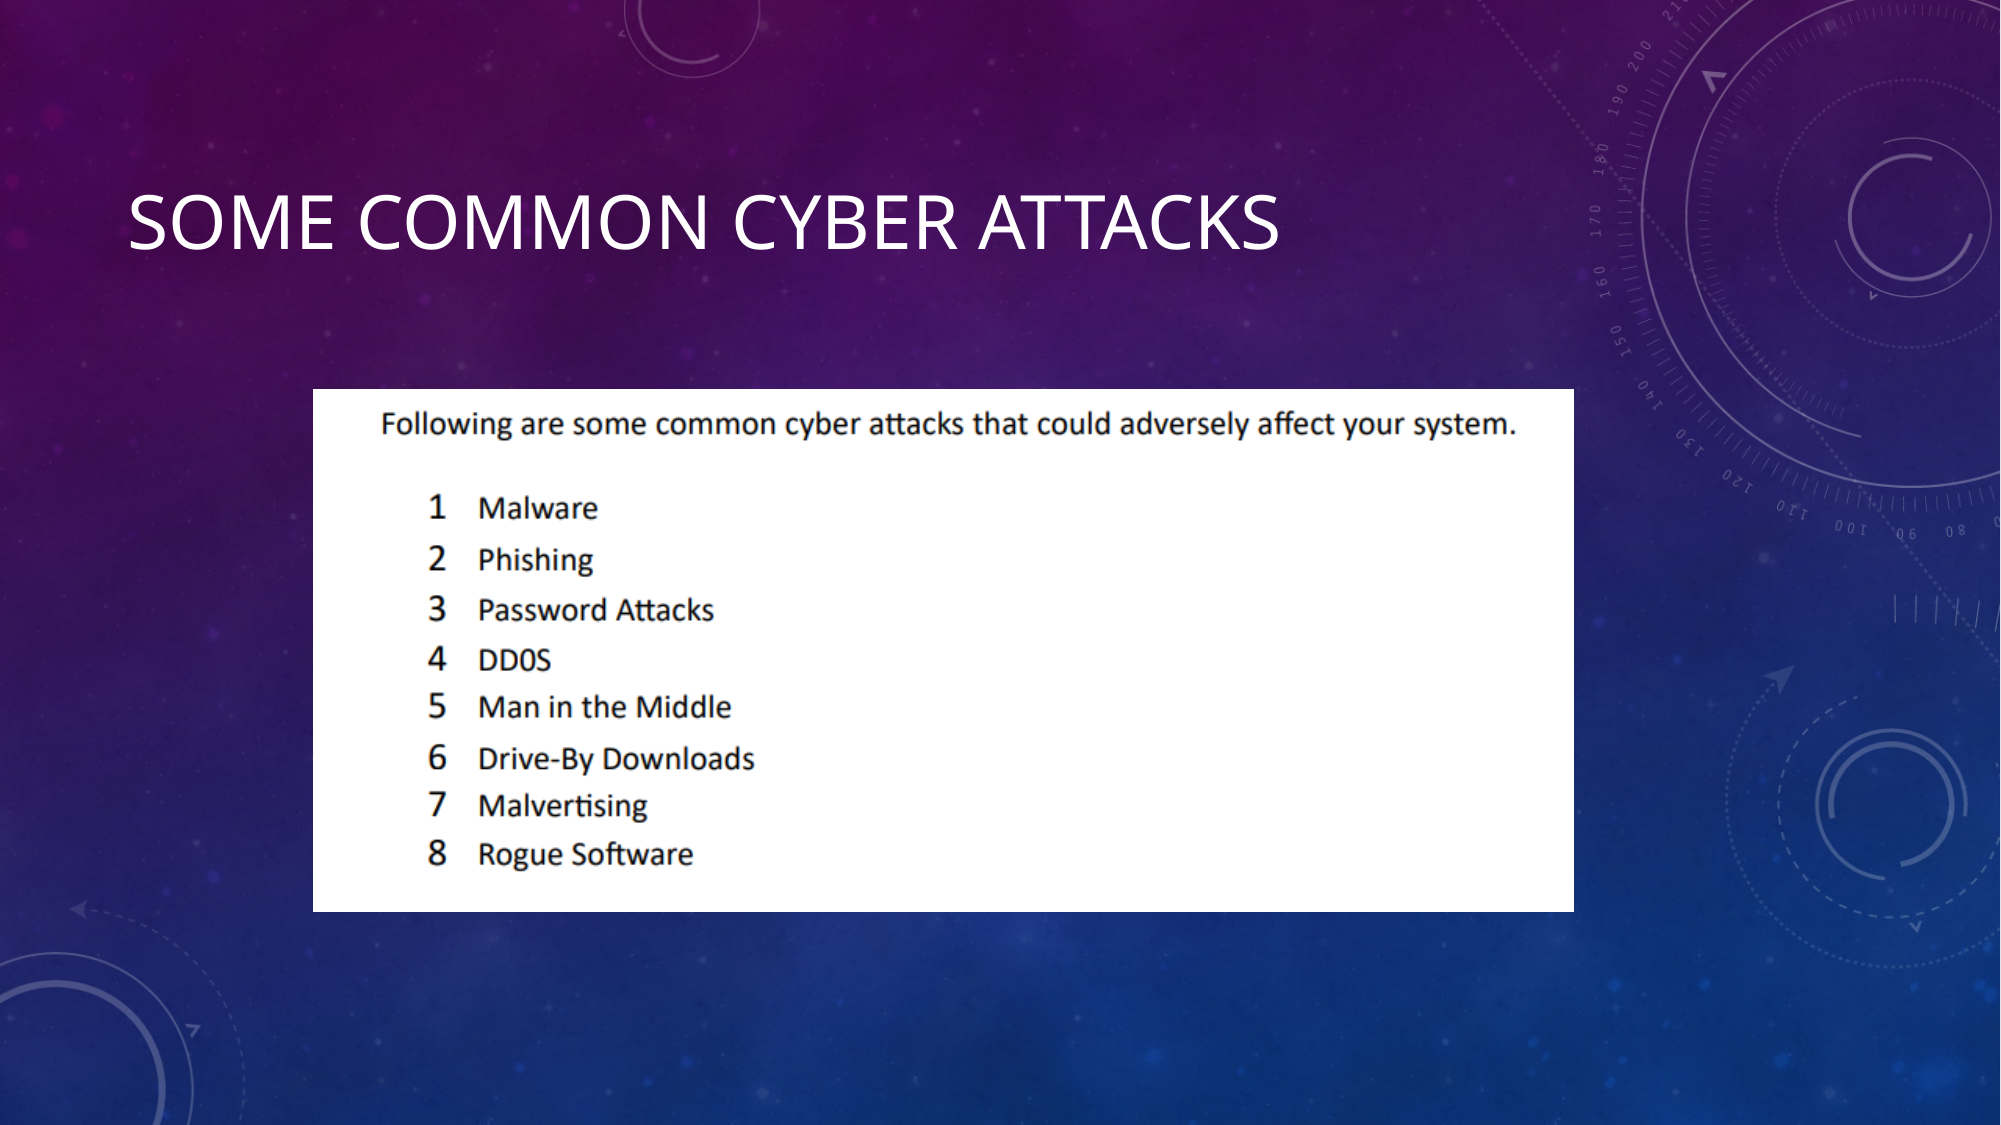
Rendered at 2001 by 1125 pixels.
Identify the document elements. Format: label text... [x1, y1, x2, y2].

picture [313, 389, 1574, 912]
title Some common cyber attacks [112, 99, 1775, 339]
